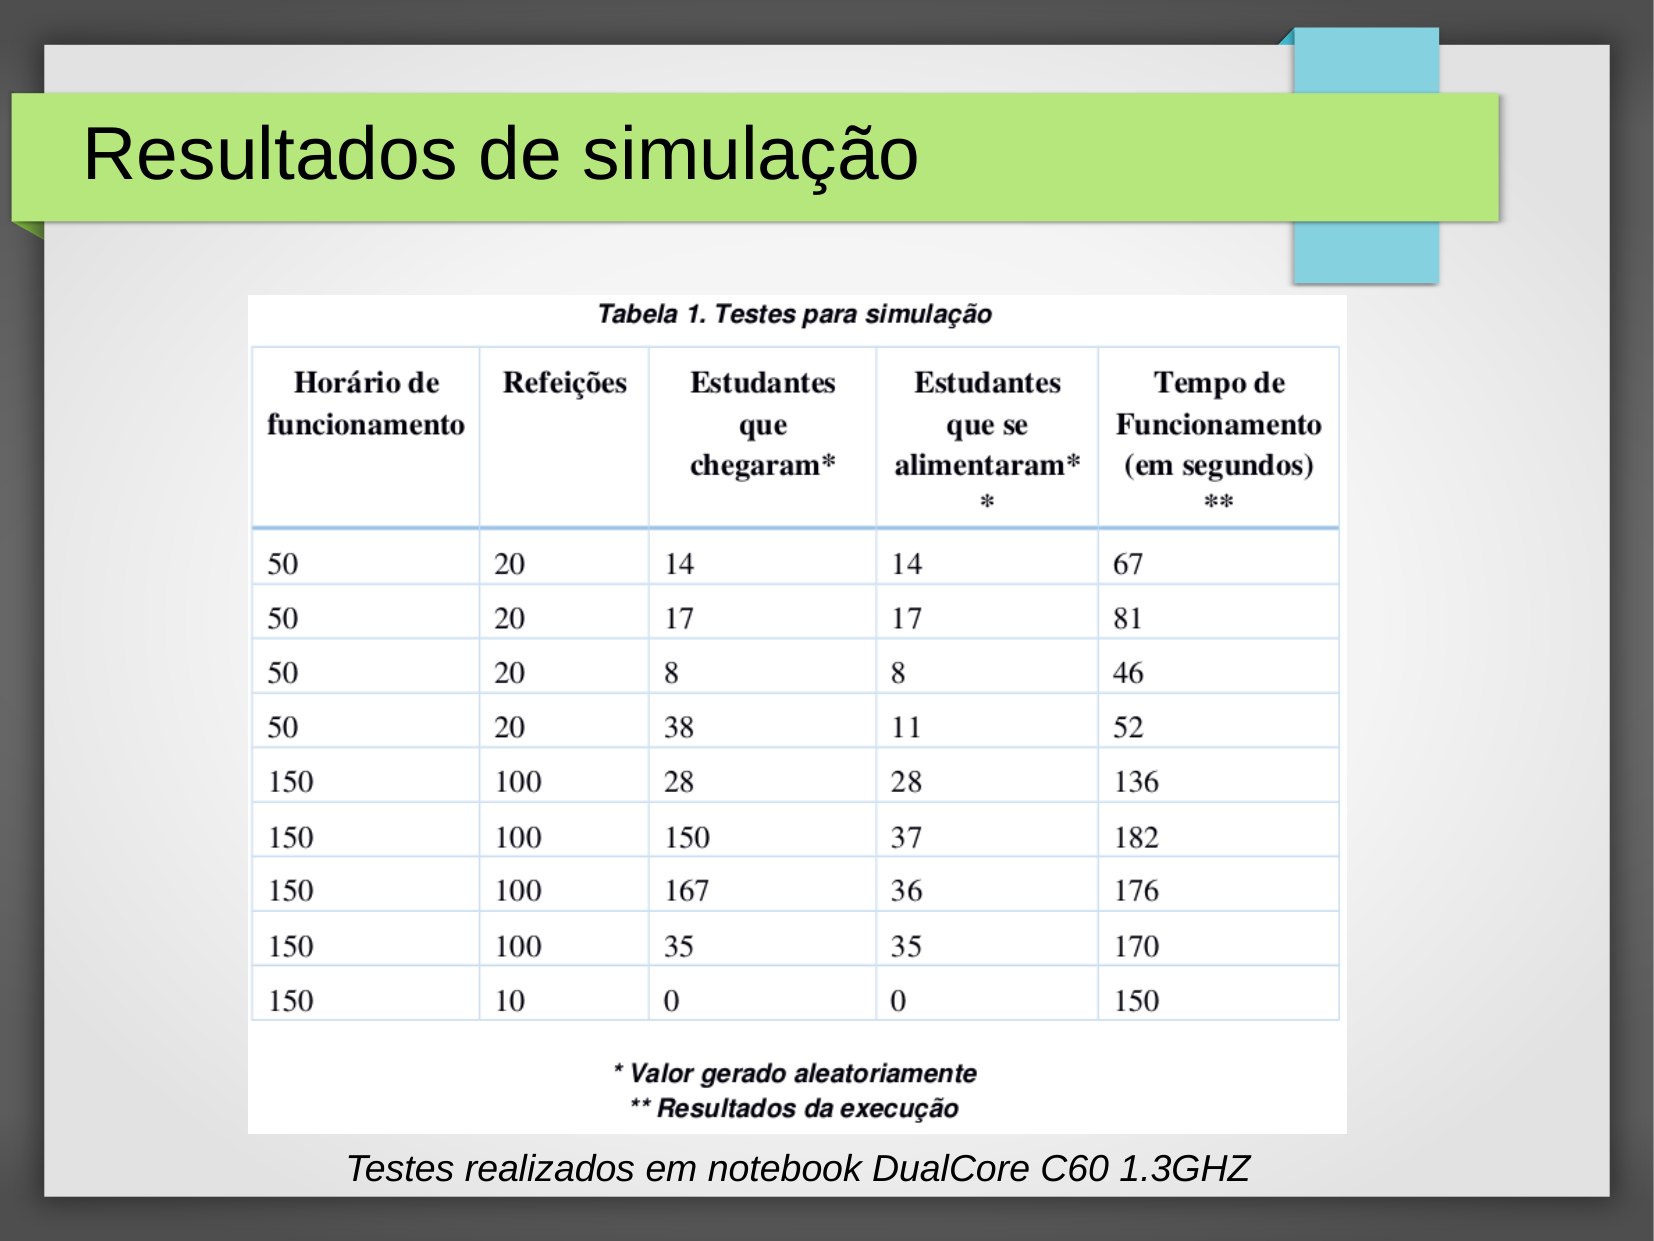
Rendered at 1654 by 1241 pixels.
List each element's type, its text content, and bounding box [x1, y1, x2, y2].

picture [0, 0, 1654, 1241]
text_box Testes realizados em notebook DualCore C60 1.3GHZ [330, 1139, 1266, 1197]
title Resultados de simulação [82, 94, 1264, 213]
